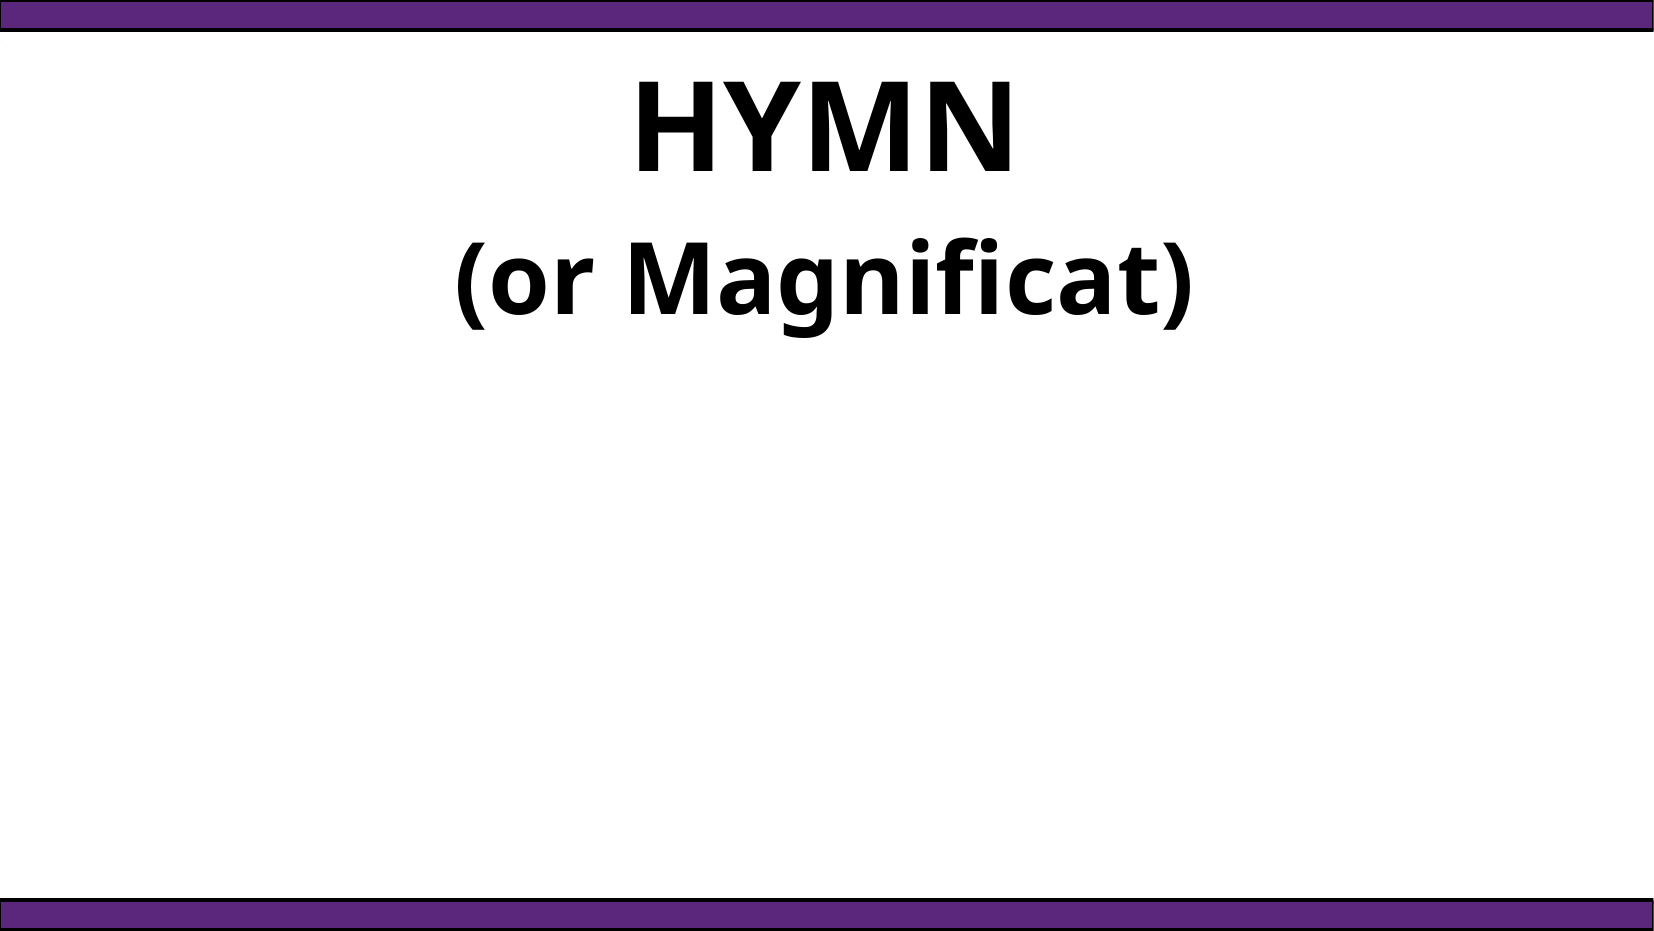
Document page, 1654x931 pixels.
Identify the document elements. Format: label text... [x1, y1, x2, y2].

text_box [0, 0, 1654, 31]
text_box HYMN (or Magnificat) [60, 30, 1591, 345]
picture [0, 31, 1654, 900]
text_box [0, 900, 1654, 931]
